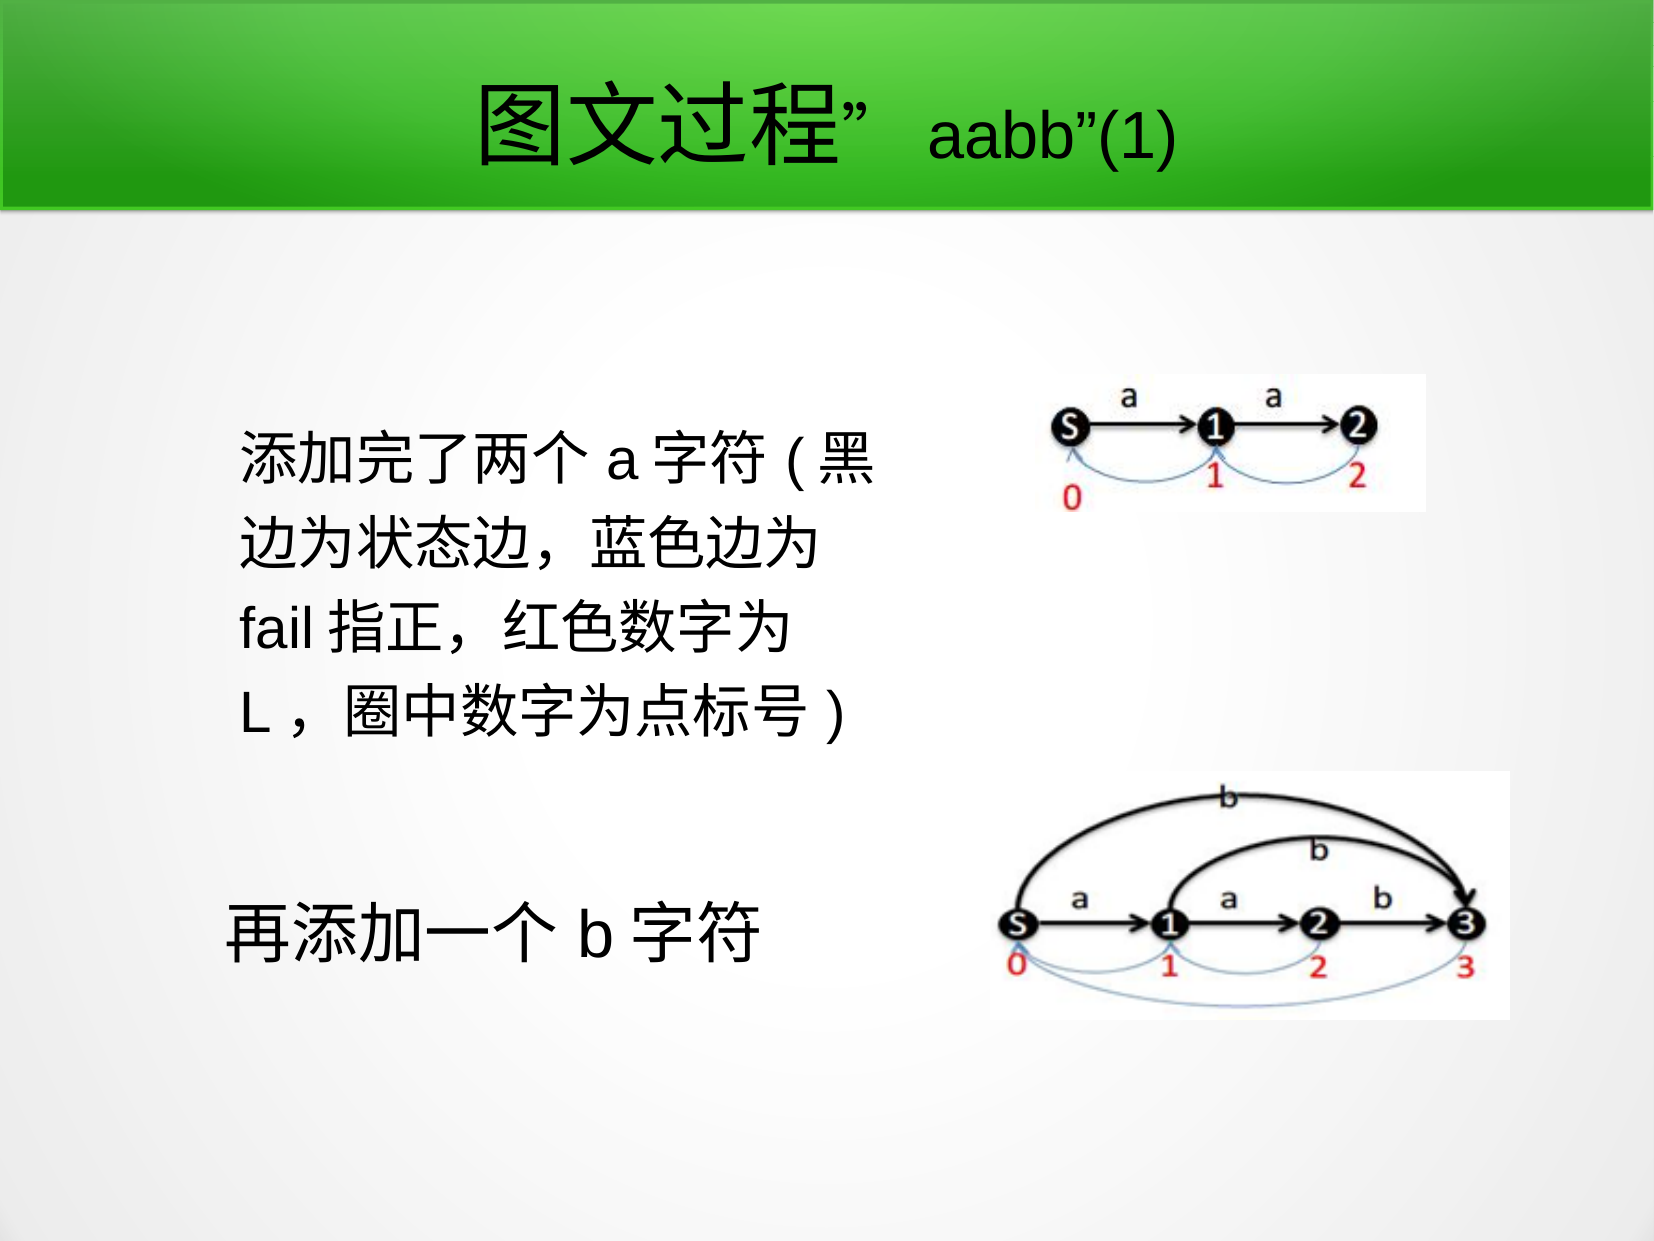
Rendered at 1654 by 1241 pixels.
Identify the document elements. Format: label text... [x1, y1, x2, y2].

text_box 再添加一个b字符 [210, 872, 931, 976]
title 图文过程”aabb”(1) [82, 47, 1571, 189]
picture [990, 771, 1510, 1021]
picture [1035, 374, 1426, 512]
text_box 添加完了两个a字符(黑边为状态边，蓝色边为fail指正，红色数字为L，圈中数字为点标号) [225, 405, 916, 726]
